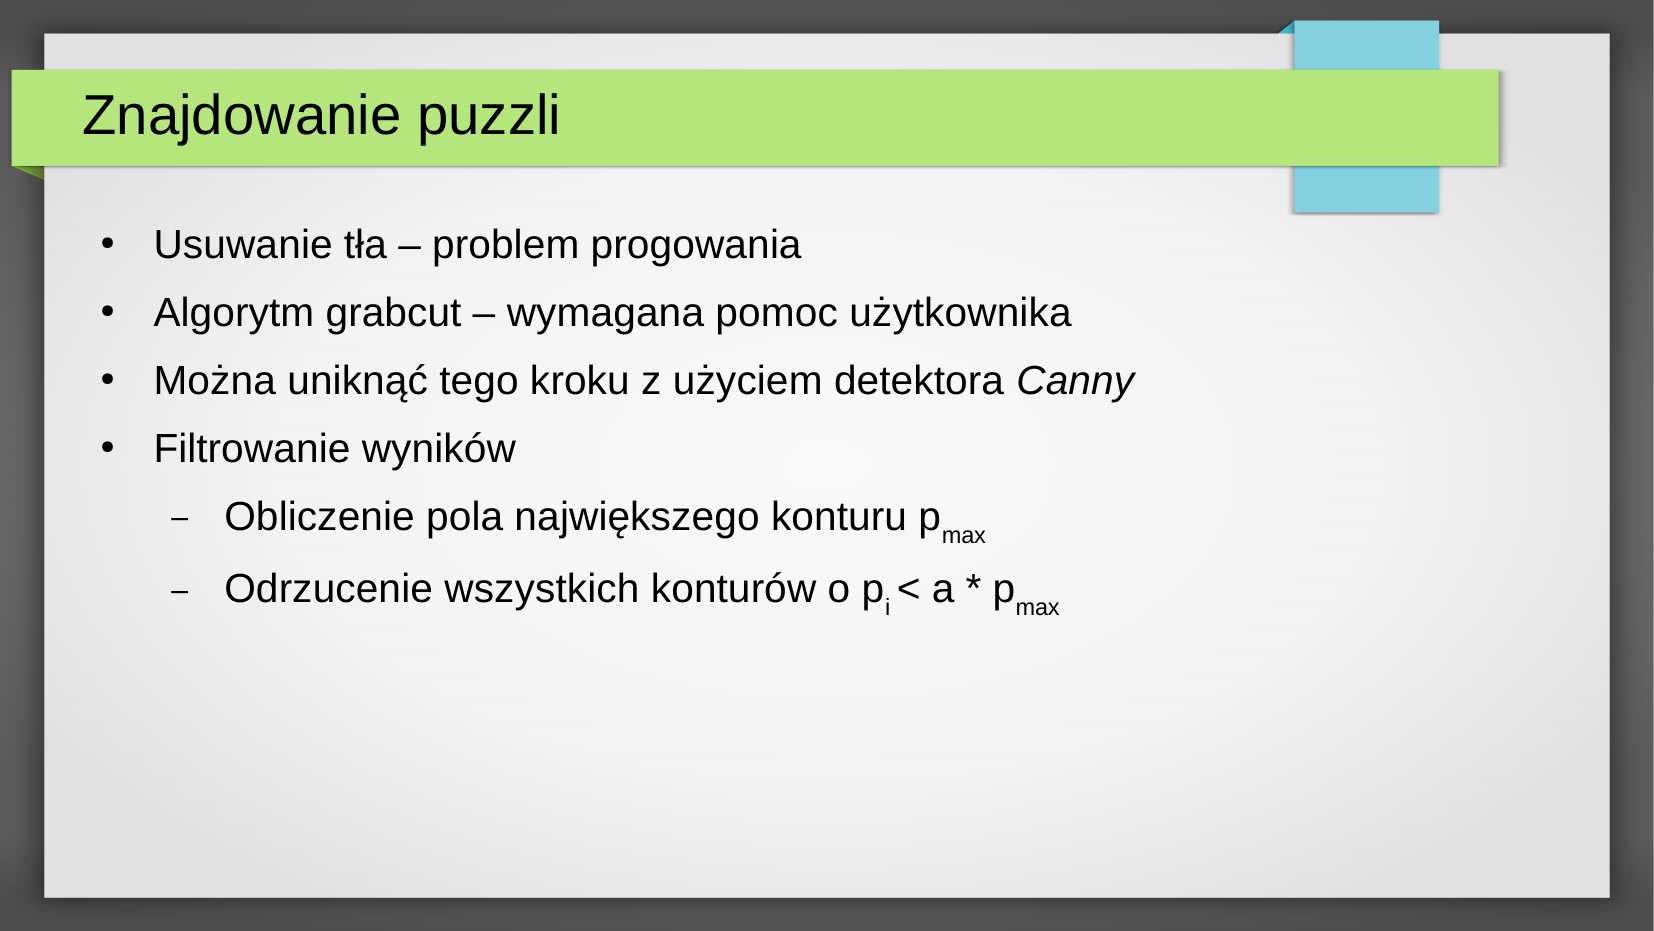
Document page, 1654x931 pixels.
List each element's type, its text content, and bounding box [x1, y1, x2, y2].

title Znajdowanie puzzli [82, 70, 1264, 160]
picture [0, 0, 1654, 931]
list Usuwanie tła – problem progowania Algorytm grabcut – wymagana pomoc użytkownika Można uniknąć tego kroku z użyciem detektora Canny Filtrowanie wyników Obliczenie pola największego konturu pmax Odrzucenie wszystkich konturów o pi < a * pmax [82, 221, 1571, 761]
